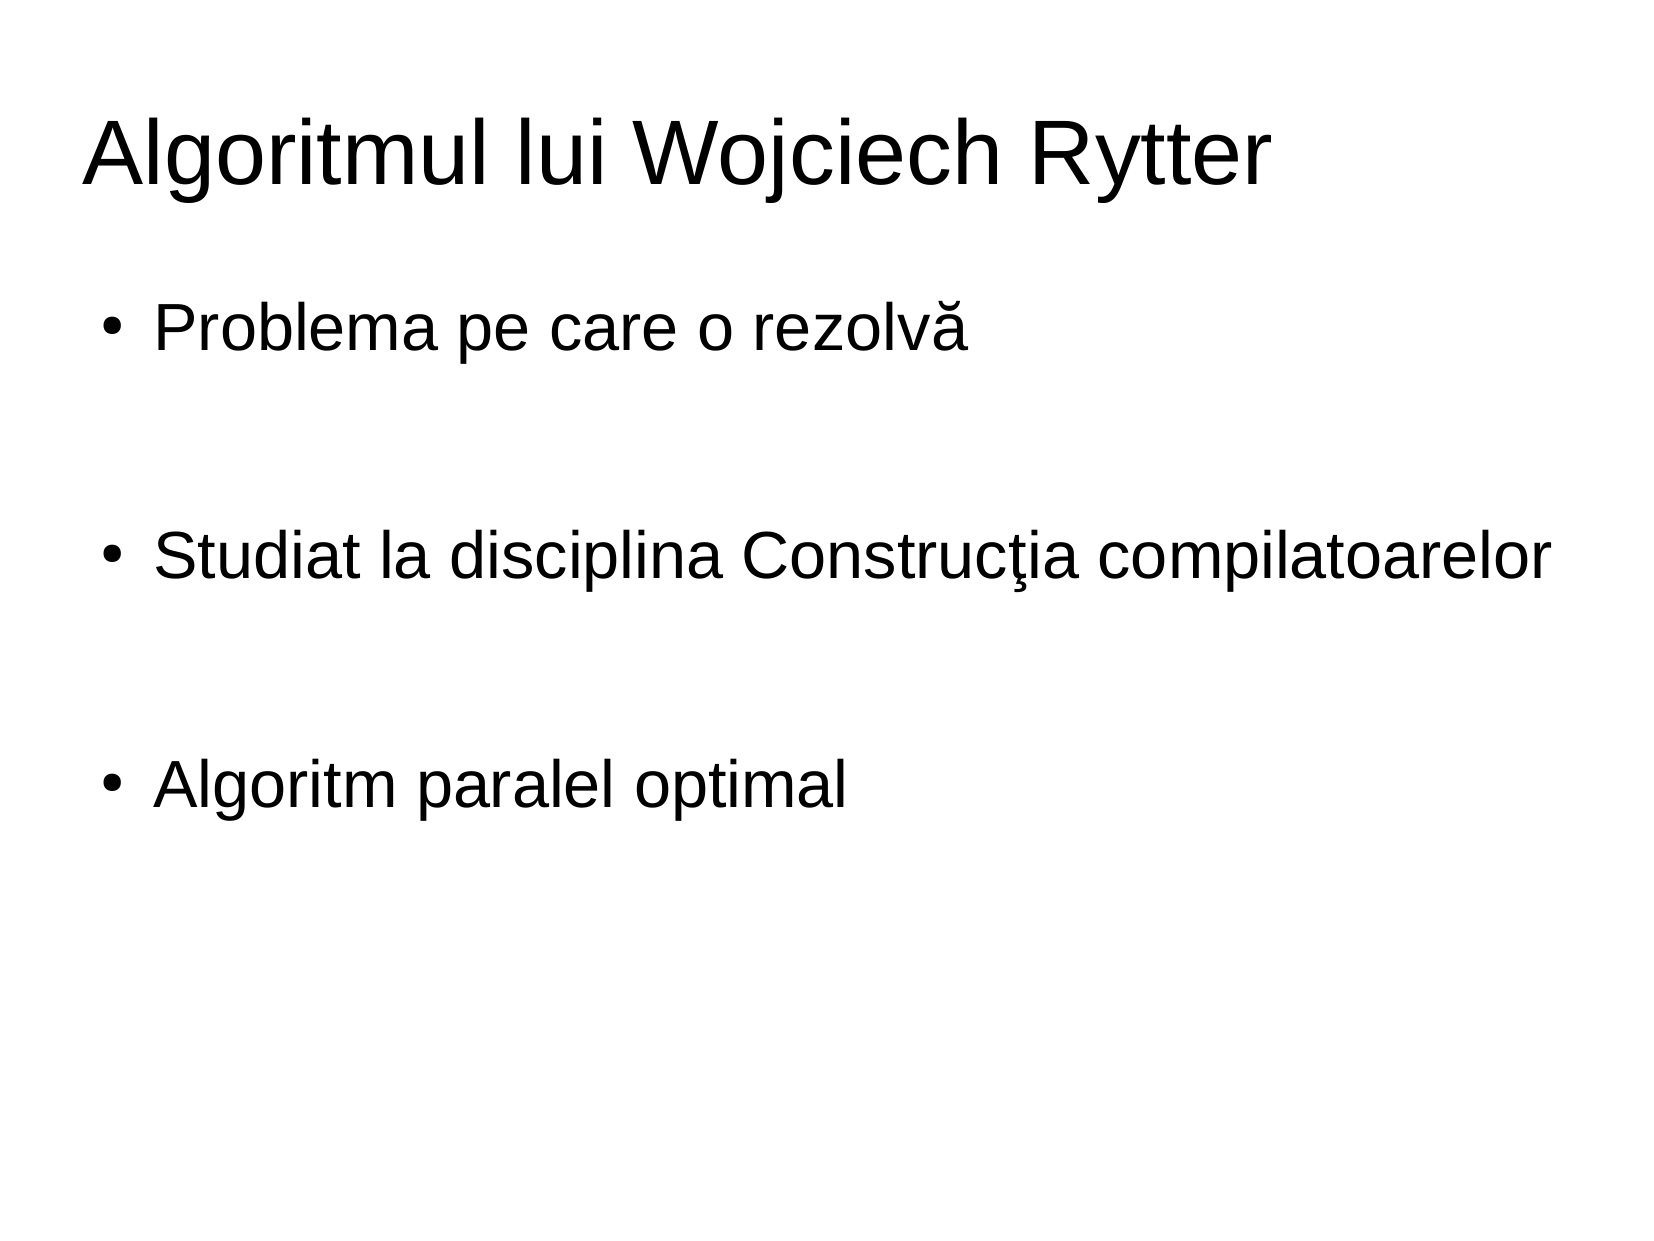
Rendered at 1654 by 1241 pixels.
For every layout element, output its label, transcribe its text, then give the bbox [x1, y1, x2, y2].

list Problema pe care o rezolvă Studiat la disciplina Construcţia compilatoarelor Algoritm paralel optimal [82, 290, 1571, 1010]
title Algoritmul lui Wojciech Rytter [82, 49, 1571, 257]
